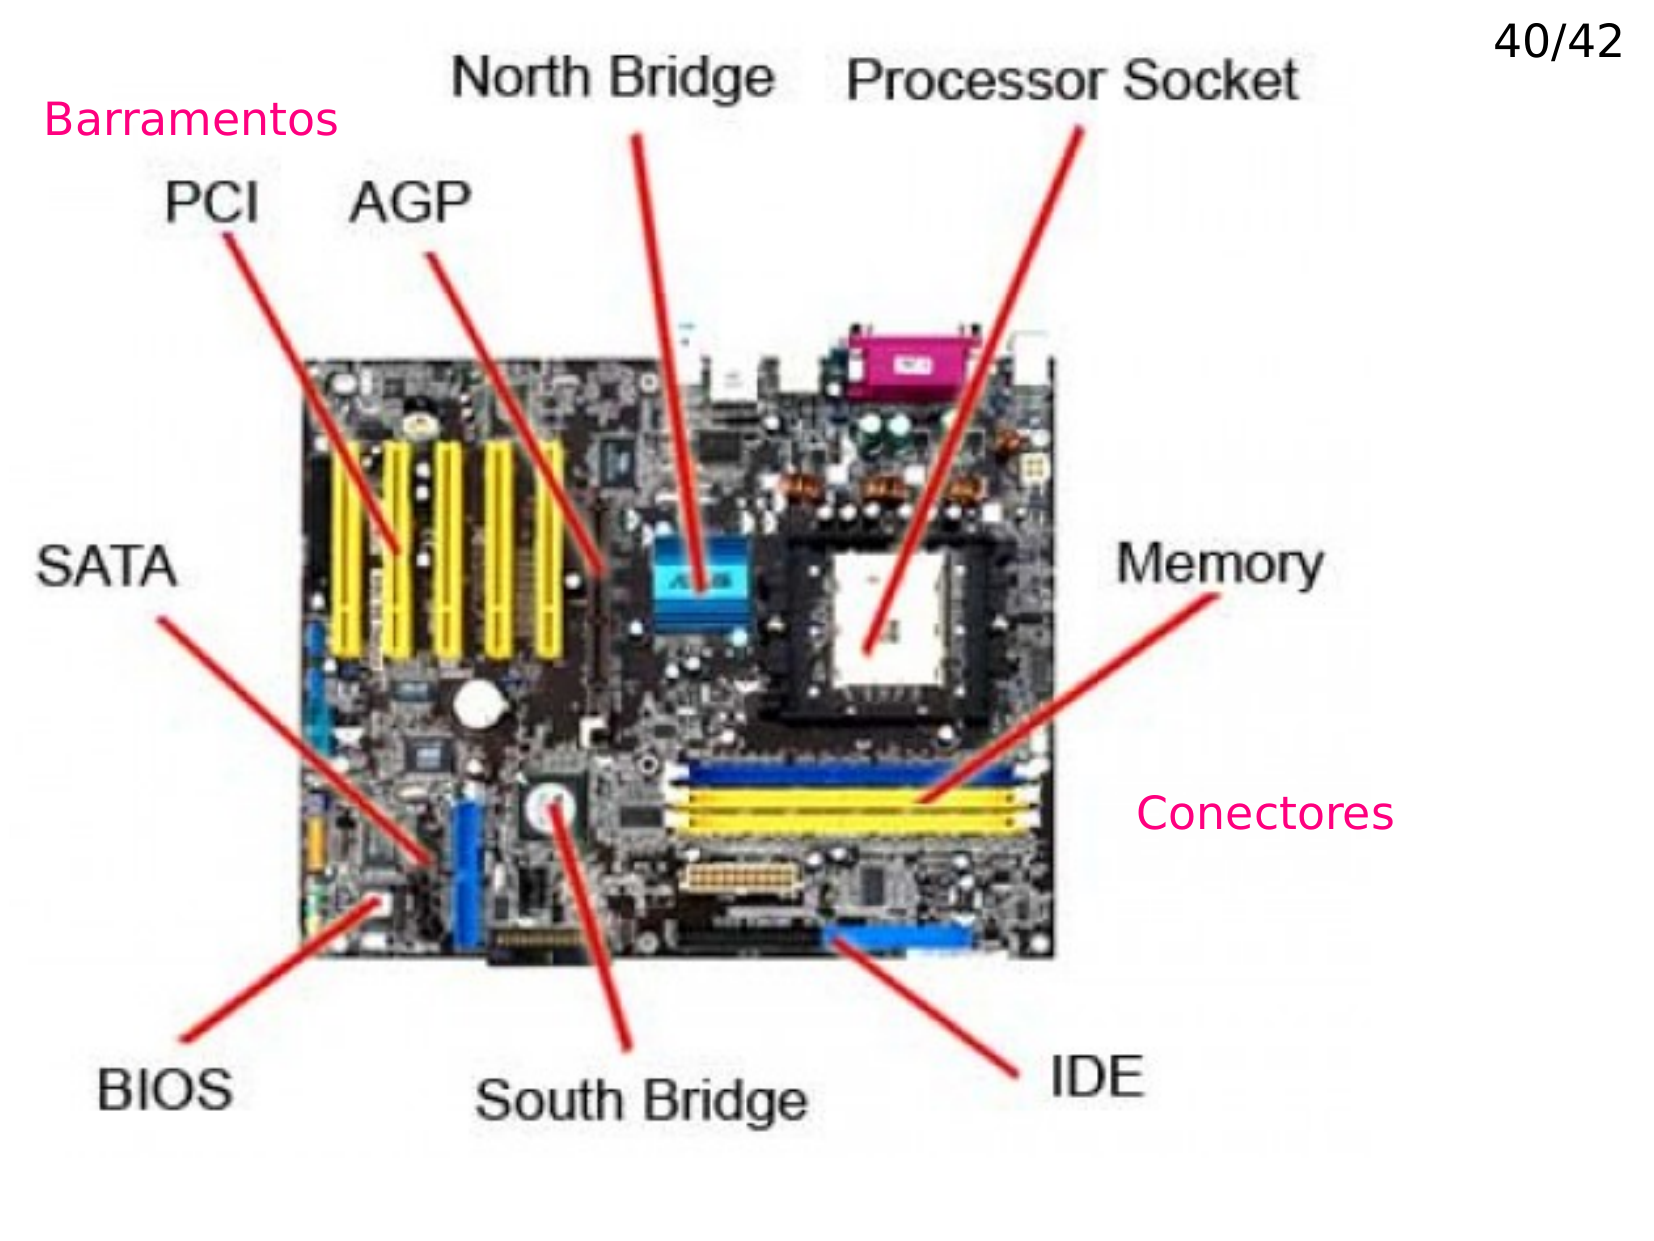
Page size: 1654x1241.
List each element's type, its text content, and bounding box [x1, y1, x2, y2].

picture [9, 22, 1371, 1158]
text_box Barramentos [28, 85, 355, 154]
text_box Conectores [1122, 779, 1410, 848]
